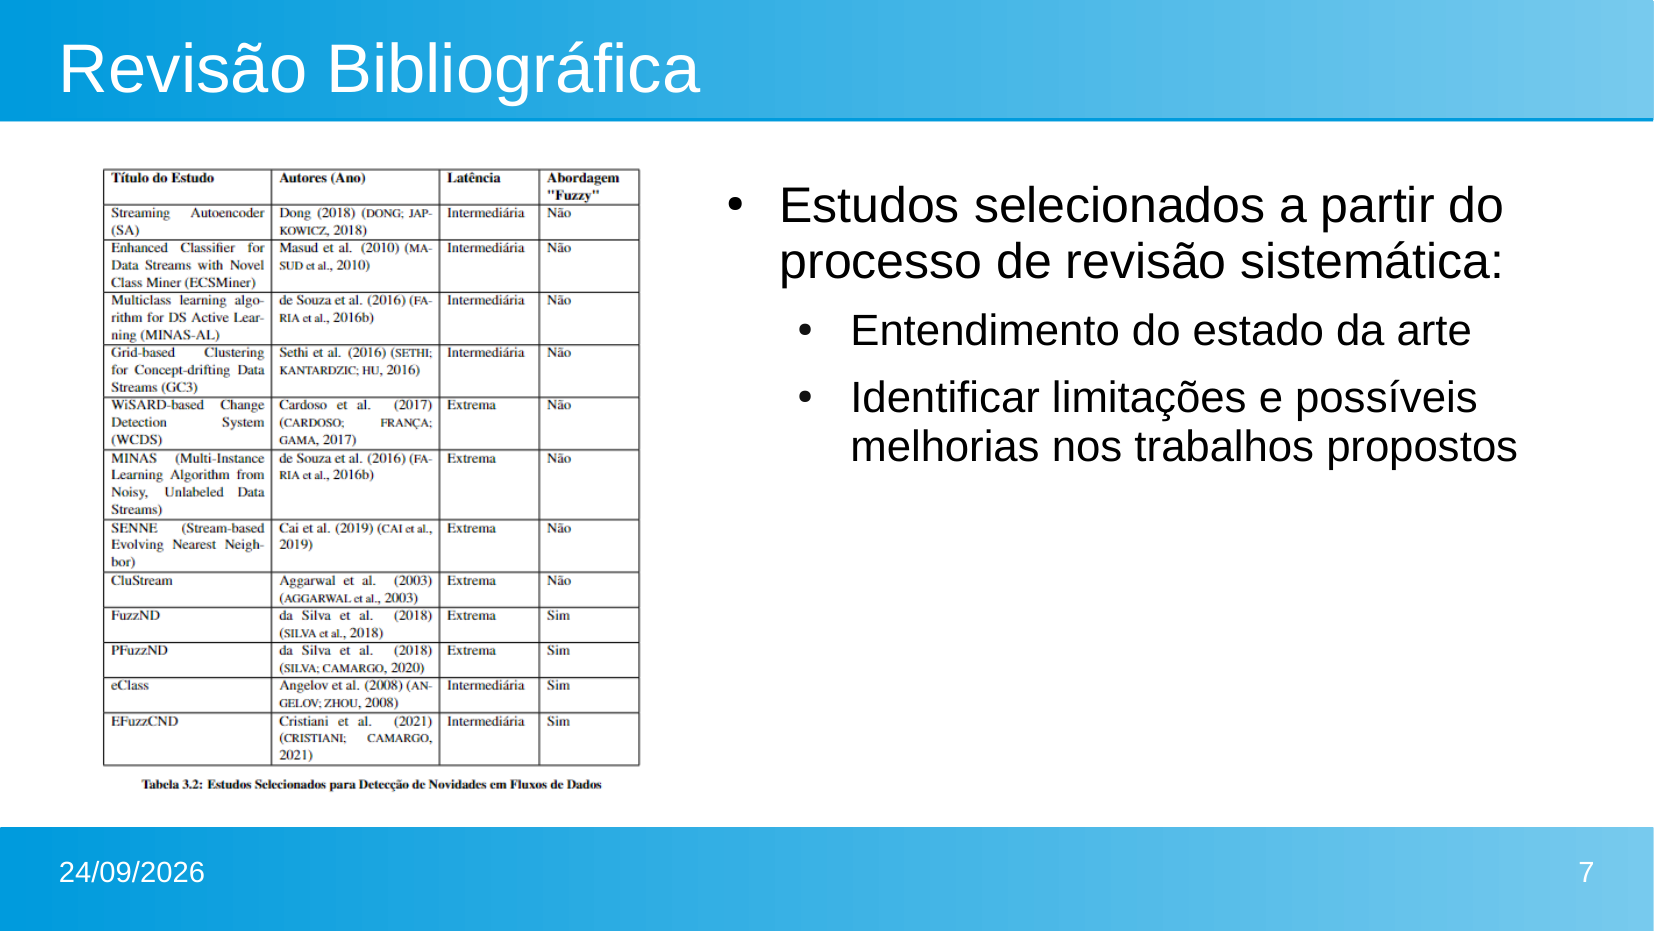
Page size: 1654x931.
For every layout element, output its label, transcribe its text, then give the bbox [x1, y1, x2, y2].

list Estudos selecionados a partir do processo de revisão sistemática: Entendimento do estado da arte Identificar limitações e possíveis melhorias nos trabalhos propostos [708, 177, 1595, 532]
title Revisão Bibliográfica [59, 29, 1595, 108]
picture [95, 158, 650, 798]
